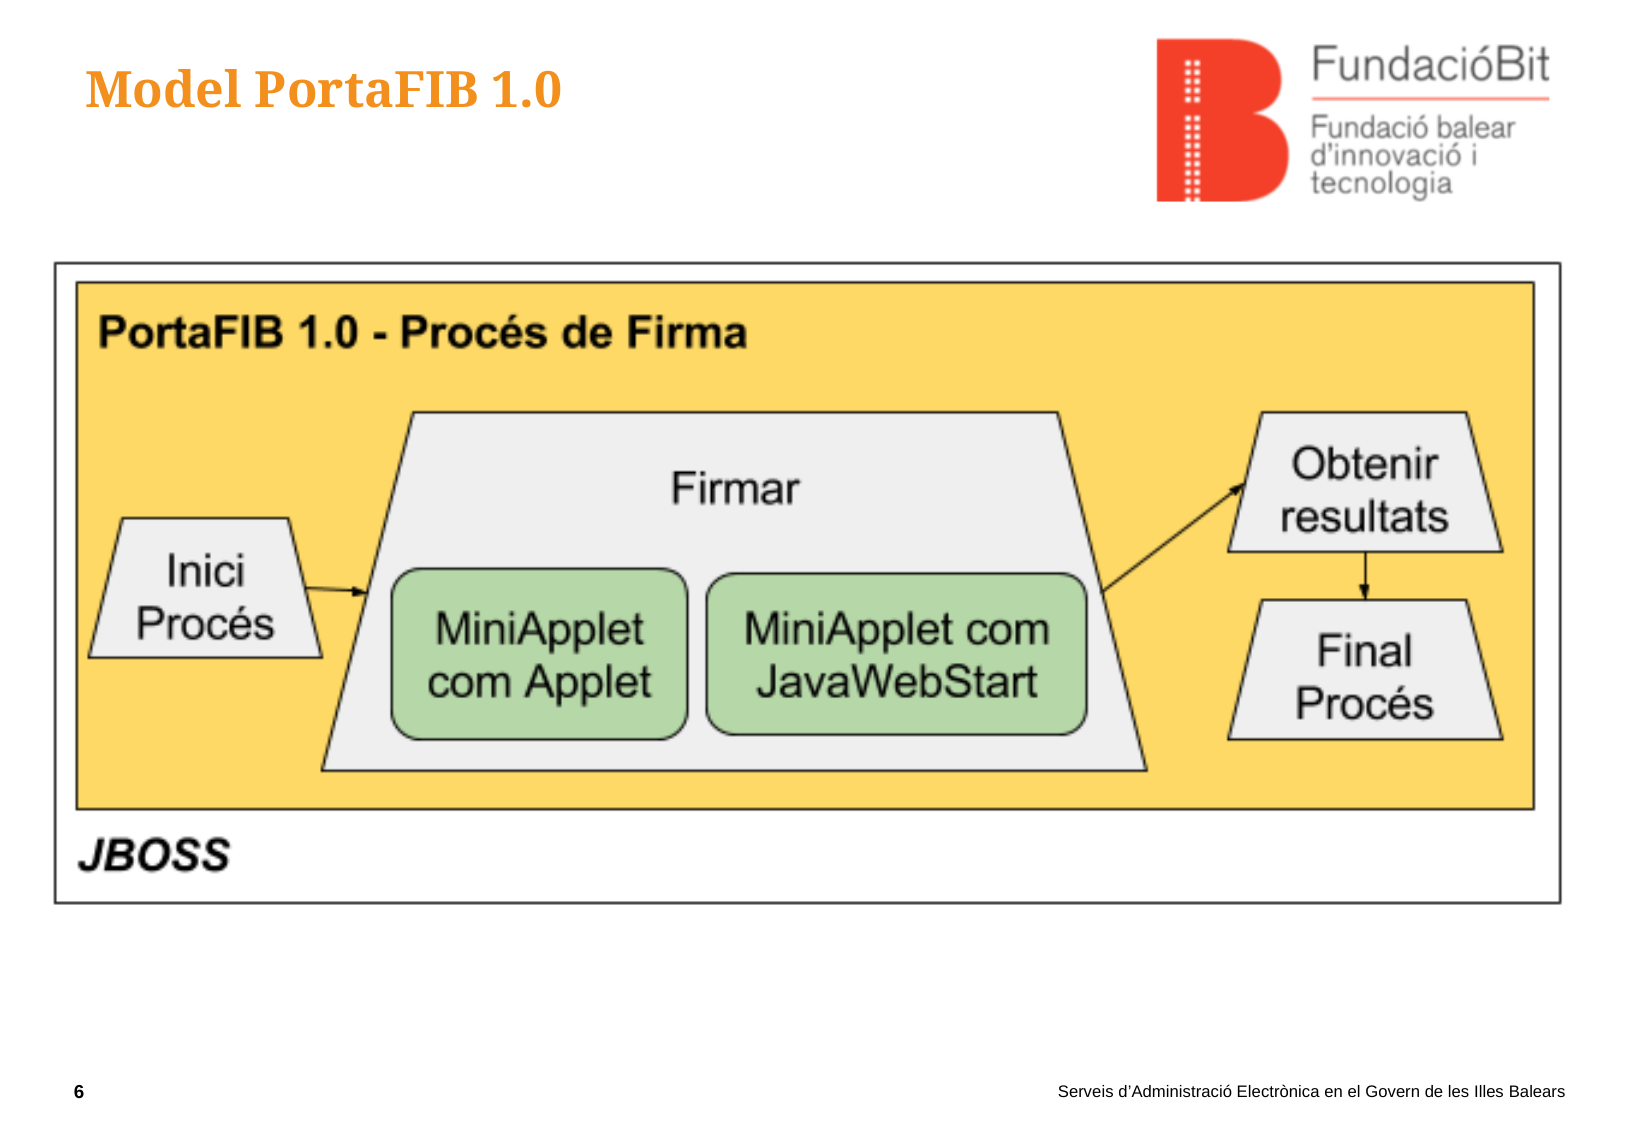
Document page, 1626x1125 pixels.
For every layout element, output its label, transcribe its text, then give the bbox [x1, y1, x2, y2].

picture [1140, 29, 1587, 216]
slide_number <número> [73, 1079, 125, 1104]
picture [21, 229, 1591, 929]
text_box Model PortaFIB 1.0 [72, 57, 1140, 161]
